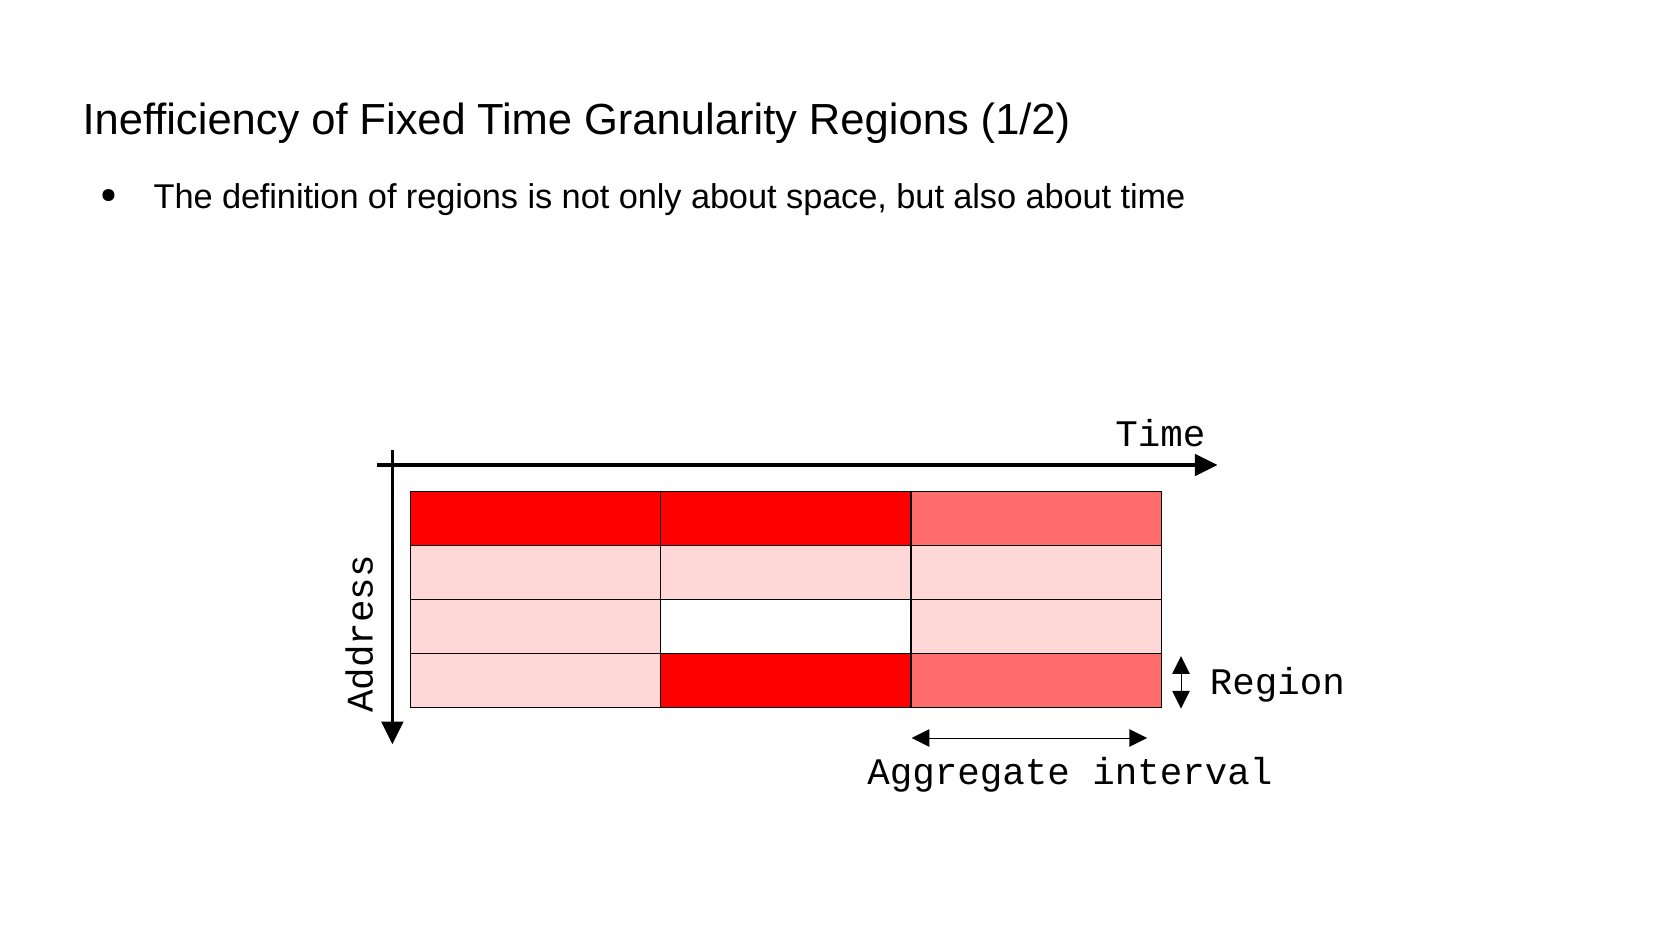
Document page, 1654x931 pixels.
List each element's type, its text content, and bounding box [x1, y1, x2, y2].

table_cell [912, 654, 1161, 707]
table_cell [411, 546, 660, 599]
text_box Aggregate interval [852, 746, 1288, 804]
table_header [411, 492, 660, 545]
title Inefficiency of Fixed Time Granularity Regions (1/2) [82, 81, 1571, 157]
table_cell [661, 654, 910, 707]
text_box Address [333, 525, 434, 728]
table_header [912, 492, 1161, 545]
table_cell [912, 546, 1161, 599]
table_cell [661, 546, 910, 599]
text_box Time [1100, 408, 1221, 466]
list The definition of regions is not only about space, but also about time [82, 177, 1571, 833]
table_cell [411, 654, 660, 707]
table_cell [912, 600, 1161, 653]
table_cell [661, 600, 910, 653]
table_header [661, 492, 910, 545]
table_cell [411, 600, 660, 653]
text_box Region [1195, 656, 1360, 714]
